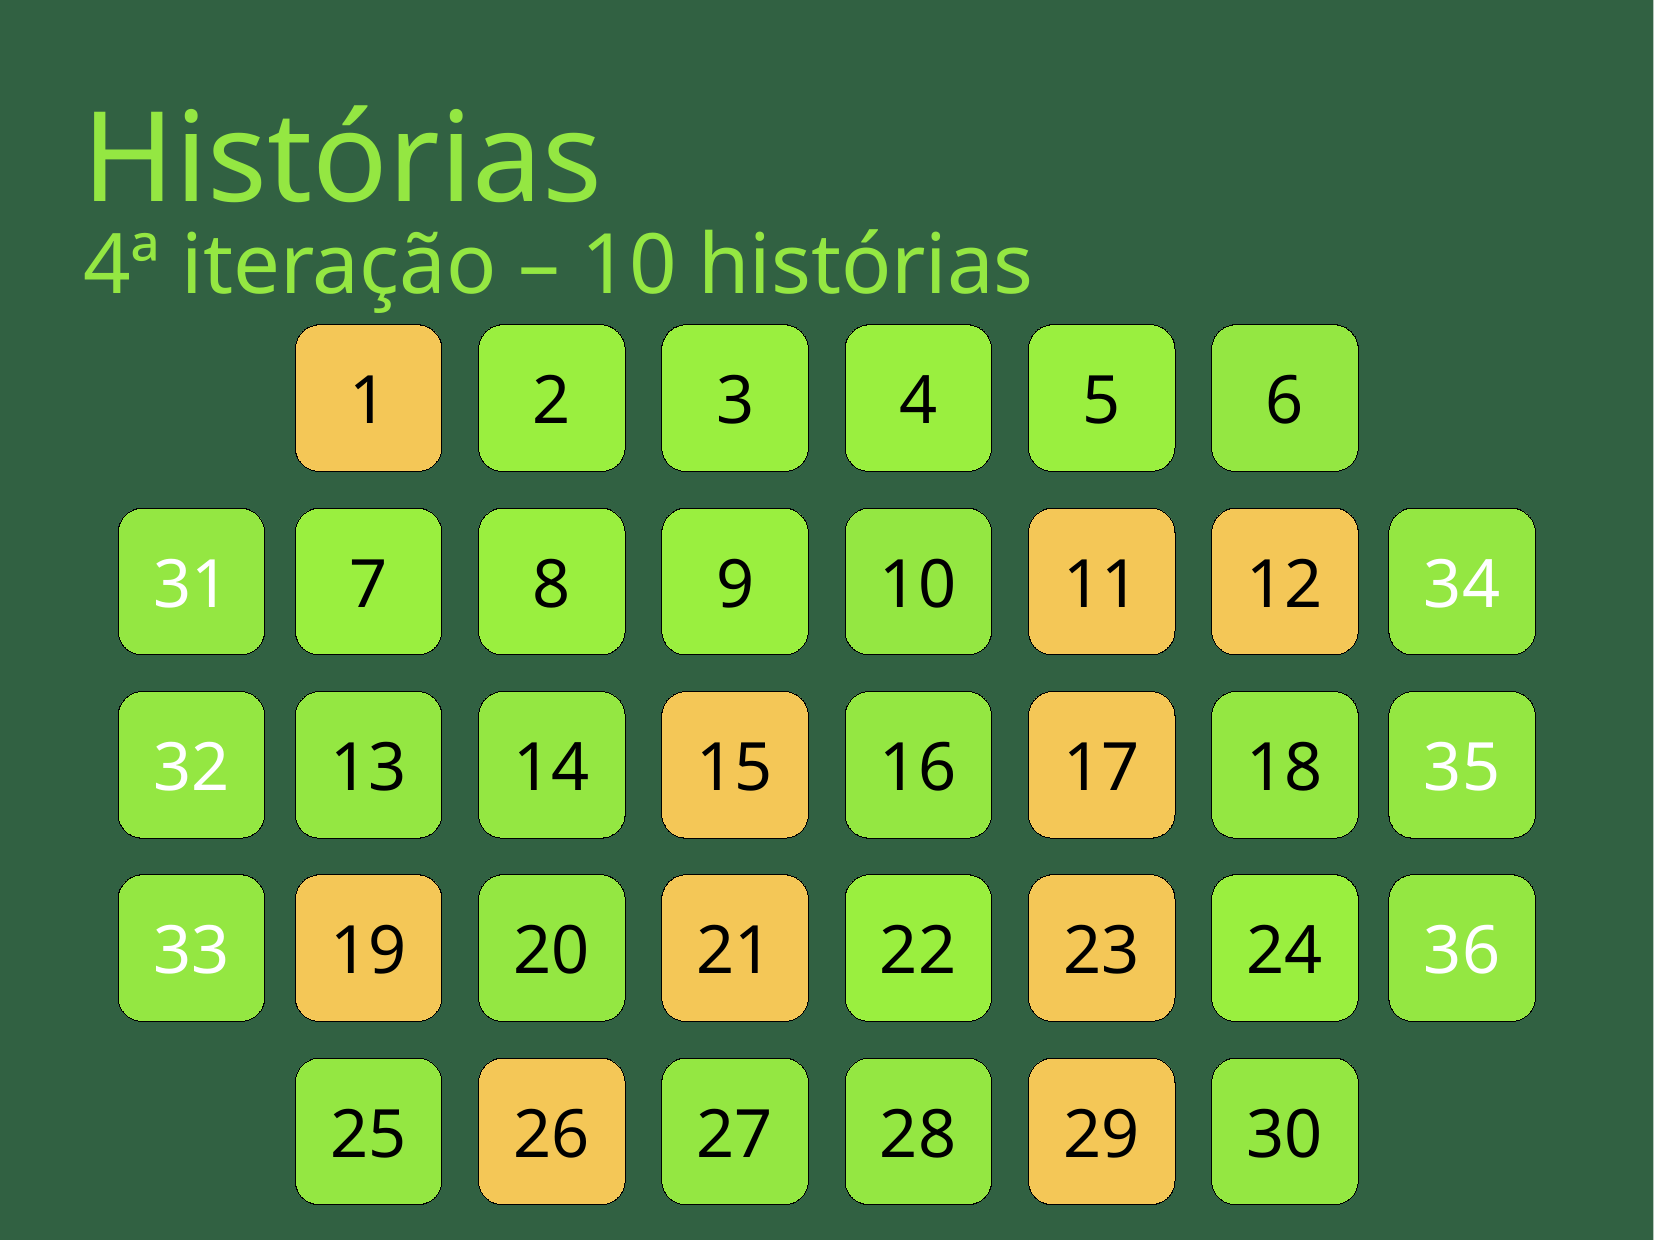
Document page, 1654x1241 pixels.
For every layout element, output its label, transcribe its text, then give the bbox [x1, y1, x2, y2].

text_box 9 [661, 508, 809, 655]
text_box 7 [295, 508, 442, 655]
text_box 2 [478, 324, 626, 472]
text_box 31 [118, 508, 265, 655]
text_box 36 [1388, 874, 1536, 1022]
text_box 8 [478, 508, 626, 655]
text_box 30 [1211, 1058, 1359, 1205]
text_box 1 [295, 324, 442, 472]
title 4ª iteração – 10 histórias [83, 183, 1572, 340]
text_box 16 [845, 691, 992, 839]
text_box 24 [1211, 874, 1359, 1022]
text_box 35 [1388, 691, 1536, 839]
text_box 34 [1388, 508, 1536, 655]
title Histórias [82, 49, 1571, 257]
text_box 18 [1211, 691, 1359, 839]
text_box 19 [295, 874, 442, 1022]
text_box 13 [295, 691, 442, 839]
text_box 3 [661, 324, 809, 472]
text_box 5 [1028, 324, 1176, 472]
text_box 23 [1028, 874, 1176, 1022]
text_box 14 [478, 691, 626, 839]
text_box 33 [118, 874, 265, 1022]
text_box 26 [478, 1058, 626, 1205]
text_box 28 [845, 1058, 992, 1205]
text_box 6 [1211, 324, 1359, 472]
text_box 22 [845, 874, 992, 1022]
text_box 20 [478, 874, 626, 1022]
text_box 11 [1028, 508, 1176, 655]
text_box 4 [845, 324, 992, 472]
text_box 32 [118, 691, 265, 839]
text_box 10 [845, 508, 992, 655]
text_box 21 [661, 874, 809, 1022]
text_box 29 [1028, 1058, 1176, 1205]
text_box 17 [1028, 691, 1176, 839]
text_box 25 [295, 1058, 442, 1205]
text_box 12 [1211, 508, 1359, 655]
text_box 15 [661, 691, 809, 839]
text_box 27 [661, 1058, 809, 1205]
